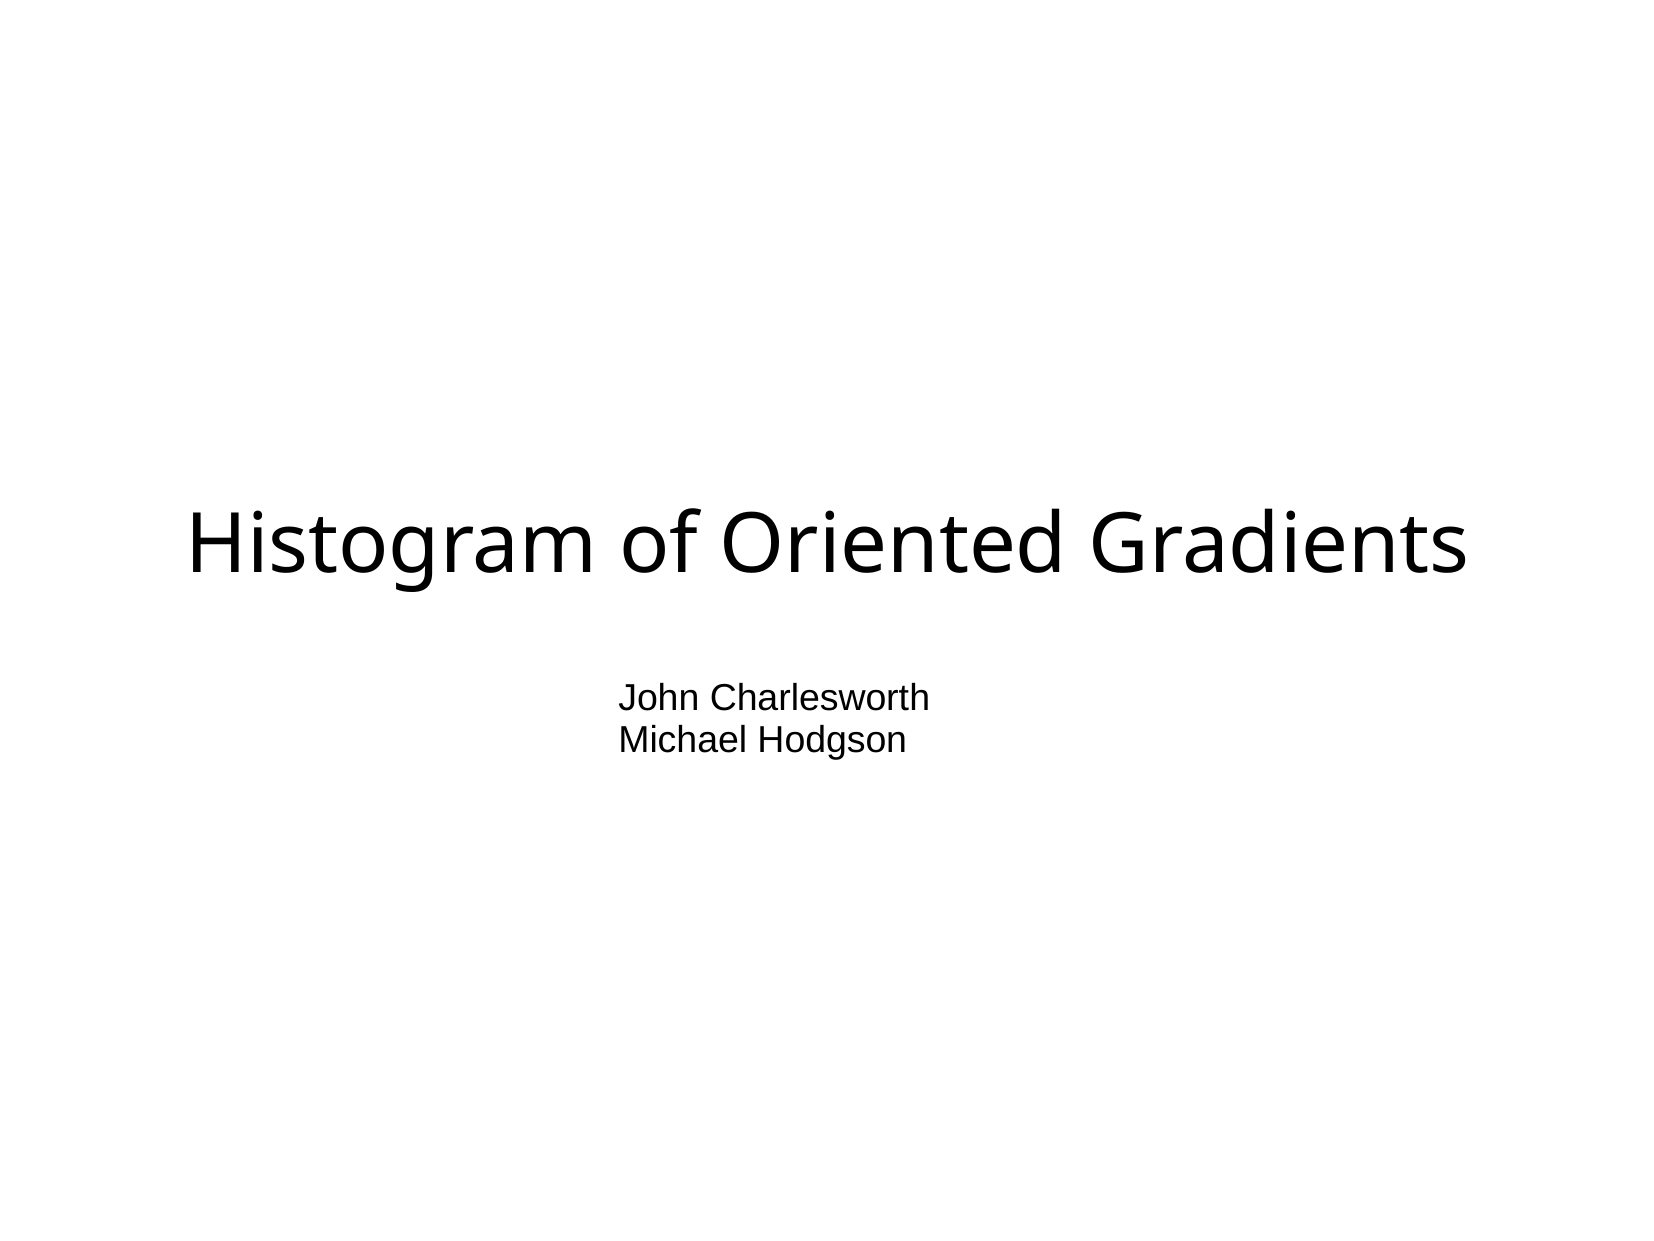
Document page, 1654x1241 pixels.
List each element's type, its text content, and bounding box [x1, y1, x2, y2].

text_box Histogram of Oriented Gradients [171, 475, 1500, 584]
text_box John Charlesworth Michael Hodgson [603, 668, 945, 768]
